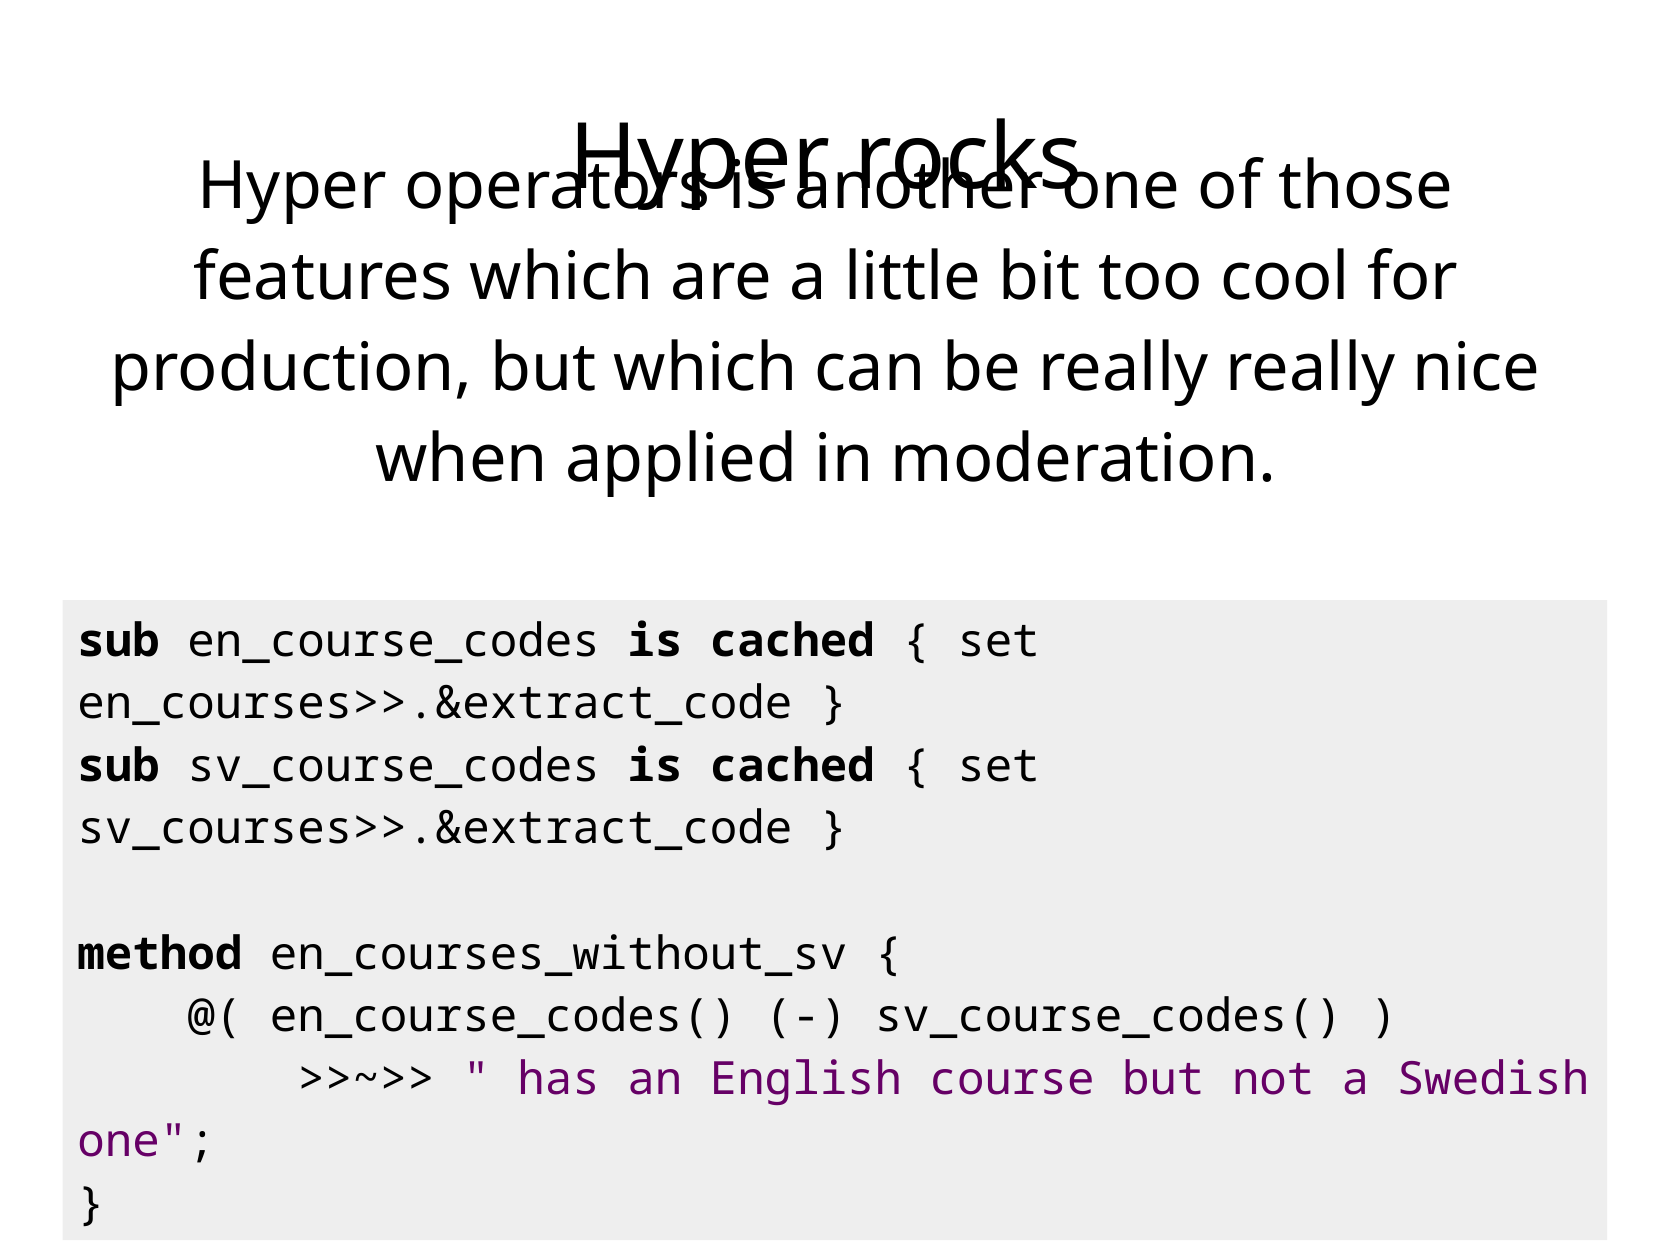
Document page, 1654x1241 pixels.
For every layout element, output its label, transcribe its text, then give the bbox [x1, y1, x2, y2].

text_box sub en_course_codes is cached { set en_courses>>.&extract_code } sub sv_course_codes is cached { set sv_courses>>.&extract_code } method en_courses_without_sv { @( en_course_codes() (-) sv_course_codes() ) >>~>> " has an English course but not a Swedish one"; } [62, 600, 1608, 937]
subtitle Hyper operators is another one of those features which are a little bit too cool for production, but which can be really really nice when applied in moderation. Here hypers and sets work together to allow us to describe entire collections without for loops. [82, 270, 1571, 600]
title Hyper rocks [82, 49, 1571, 257]
